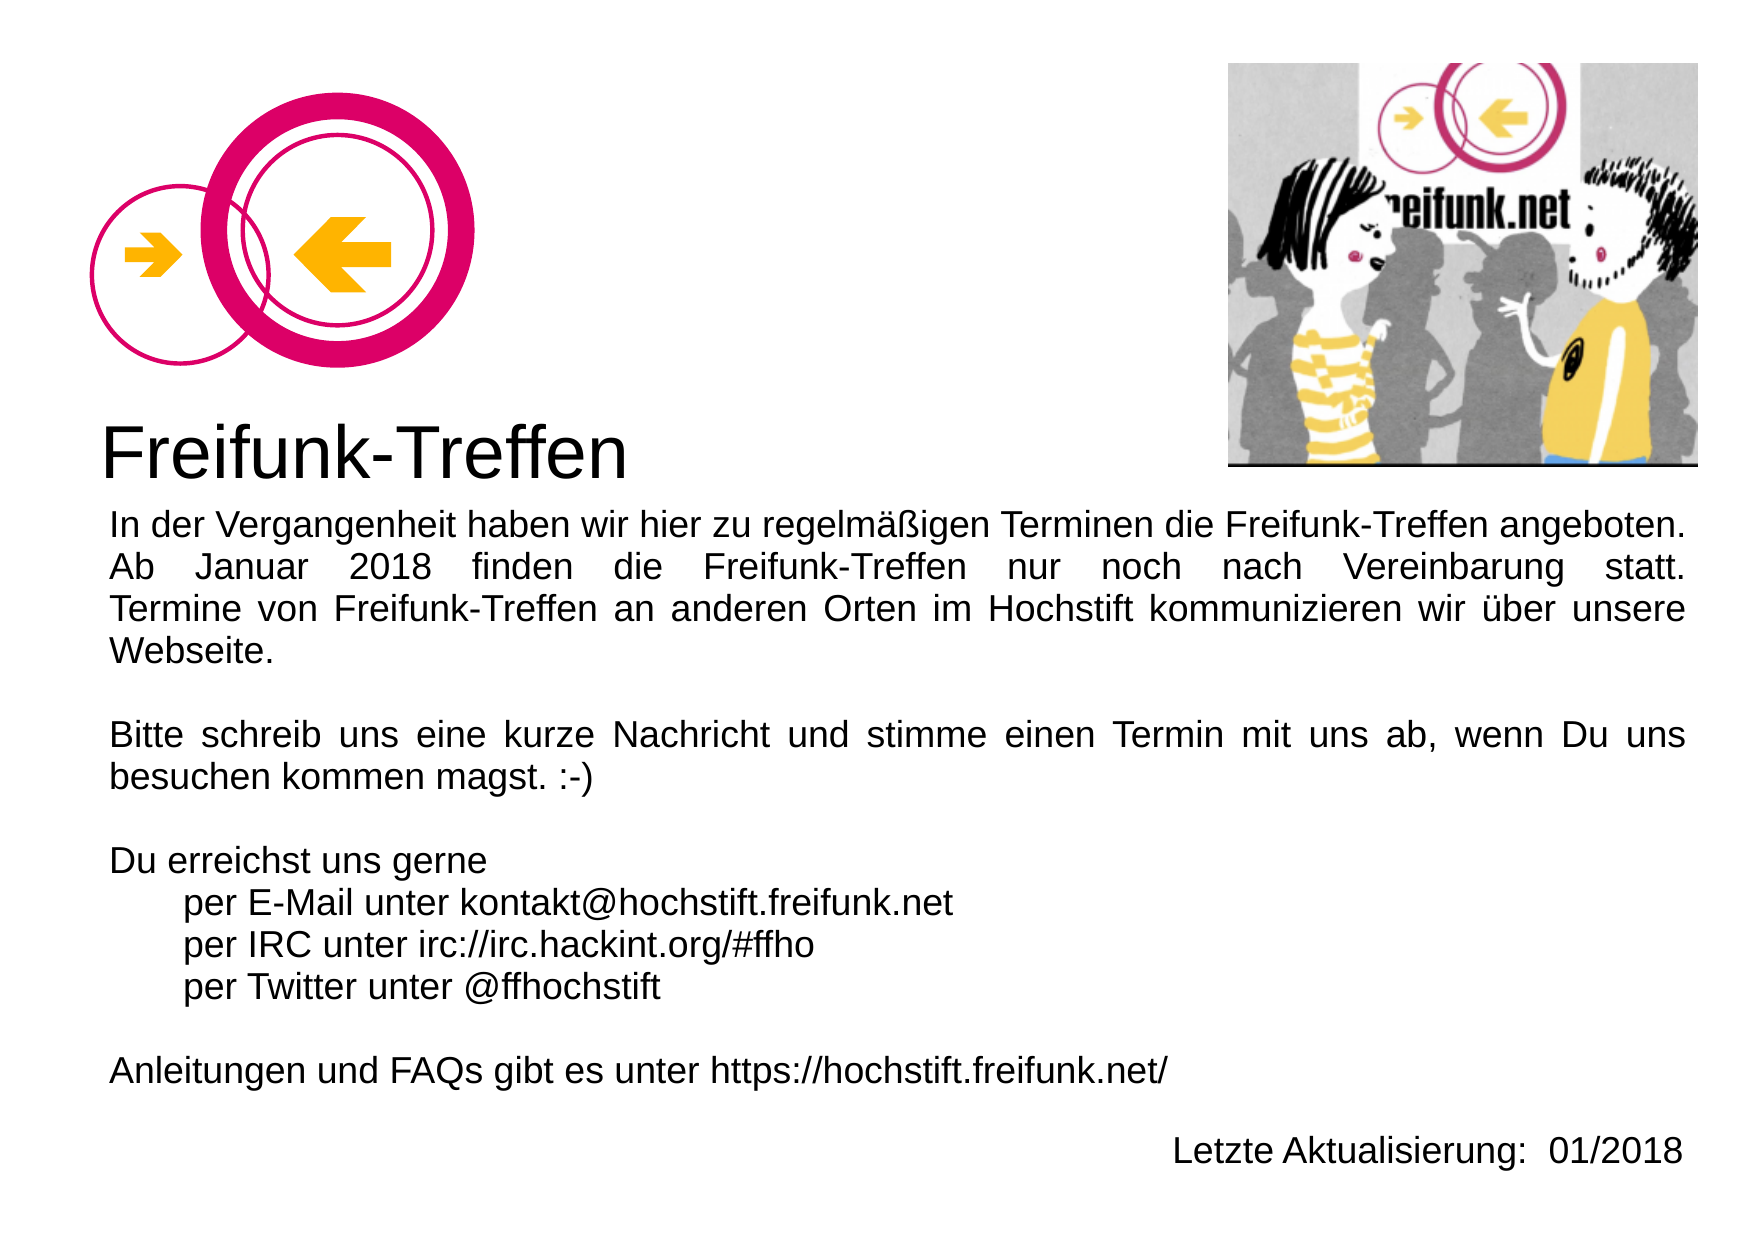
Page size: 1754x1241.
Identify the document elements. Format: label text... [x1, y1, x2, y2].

picture [1228, 63, 1698, 467]
text_box Letzte Aktualisierung: 01/2018 [1157, 1122, 1703, 1179]
picture [66, 64, 502, 395]
text_box In der Vergangenheit haben wir hier zu regelmäßigen Terminen die Freifunk-Treffen angeboten. Ab Januar 2018 finden die Freifunk-Treffen nur noch nach Vereinbarung statt. Termine von Freifunk-Treffen an anderen Orten im Hochstift kommunizieren wir über unsere Webseite. Bitte schreib uns eine kurze Nachricht und stimme einen Termin mit uns ab, wenn Du uns besuchen kommen magst. :-) Du erreichst uns gerne per E-Mail unter kontakt@hochstift.freifunk.net per IRC unter irc://irc.hackint.org/#ffho per Twitter unter @ffhochstift Anleitungen und FAQs gibt es unter https://hochstift.freifunk.net/ [94, 496, 1702, 1196]
text_box Freifunk-Treffen [85, 403, 645, 502]
